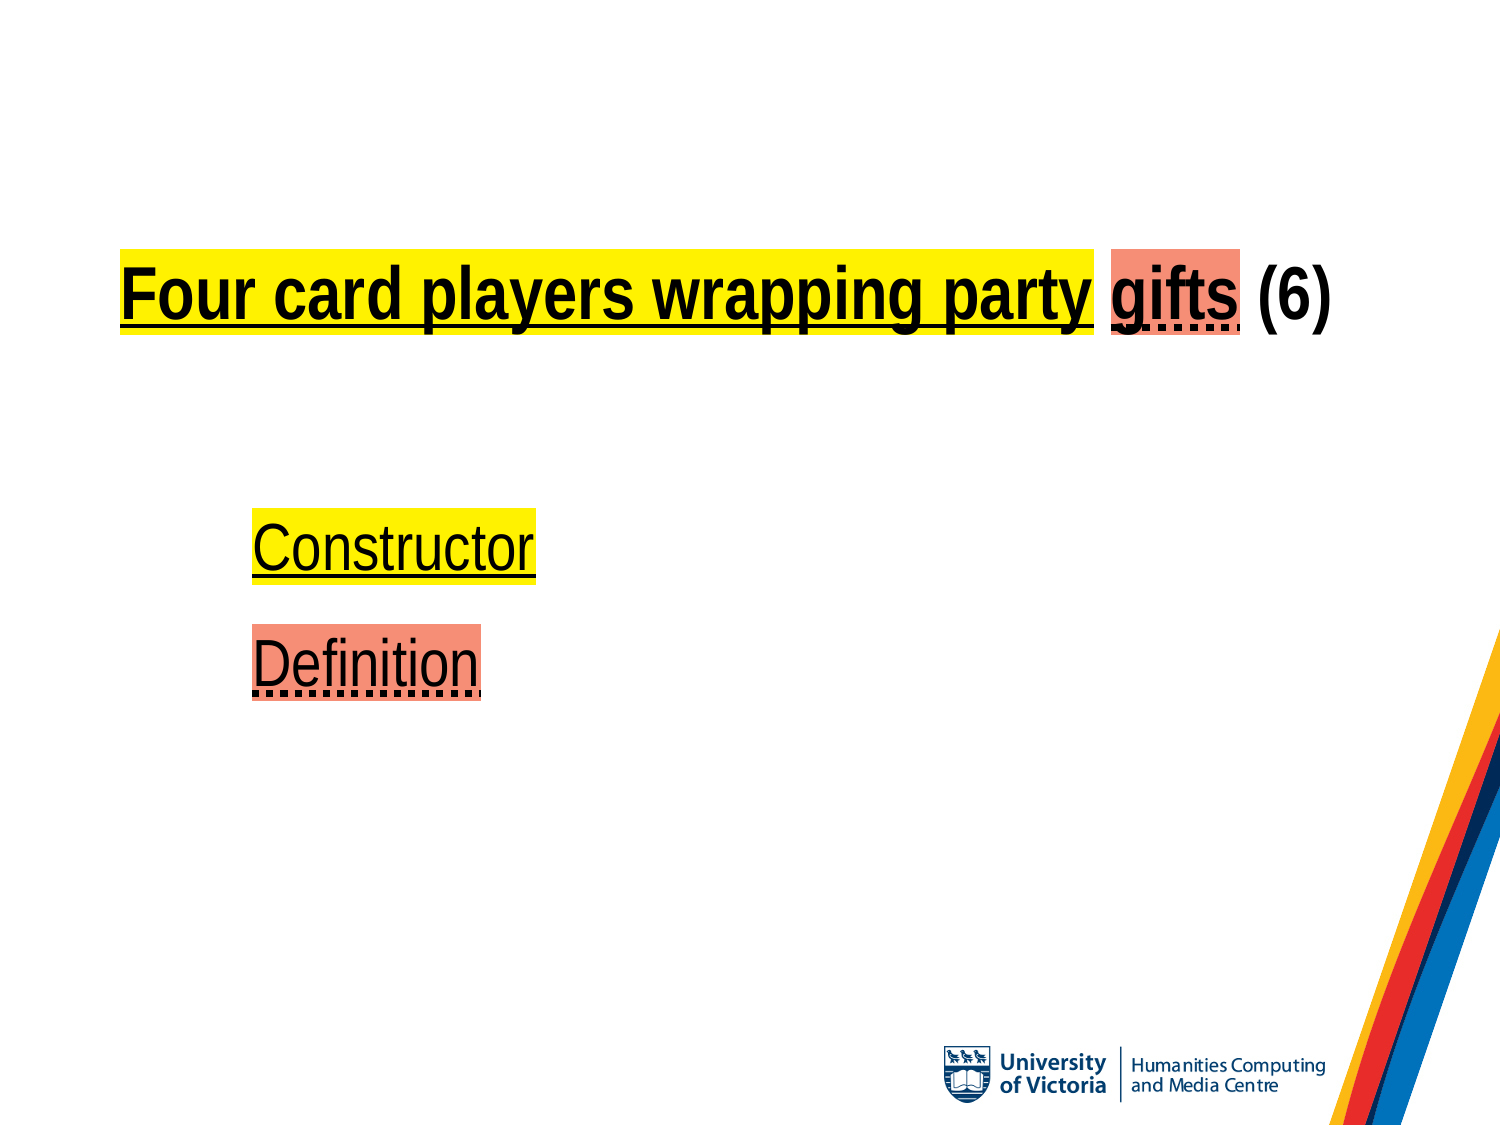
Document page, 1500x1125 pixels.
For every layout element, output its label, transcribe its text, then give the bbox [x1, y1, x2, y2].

title Four card players wrapping party gifts (6) [120, 198, 1380, 386]
picture [0, 0, 1500, 1125]
list Constructor Definition [181, 507, 1209, 1015]
